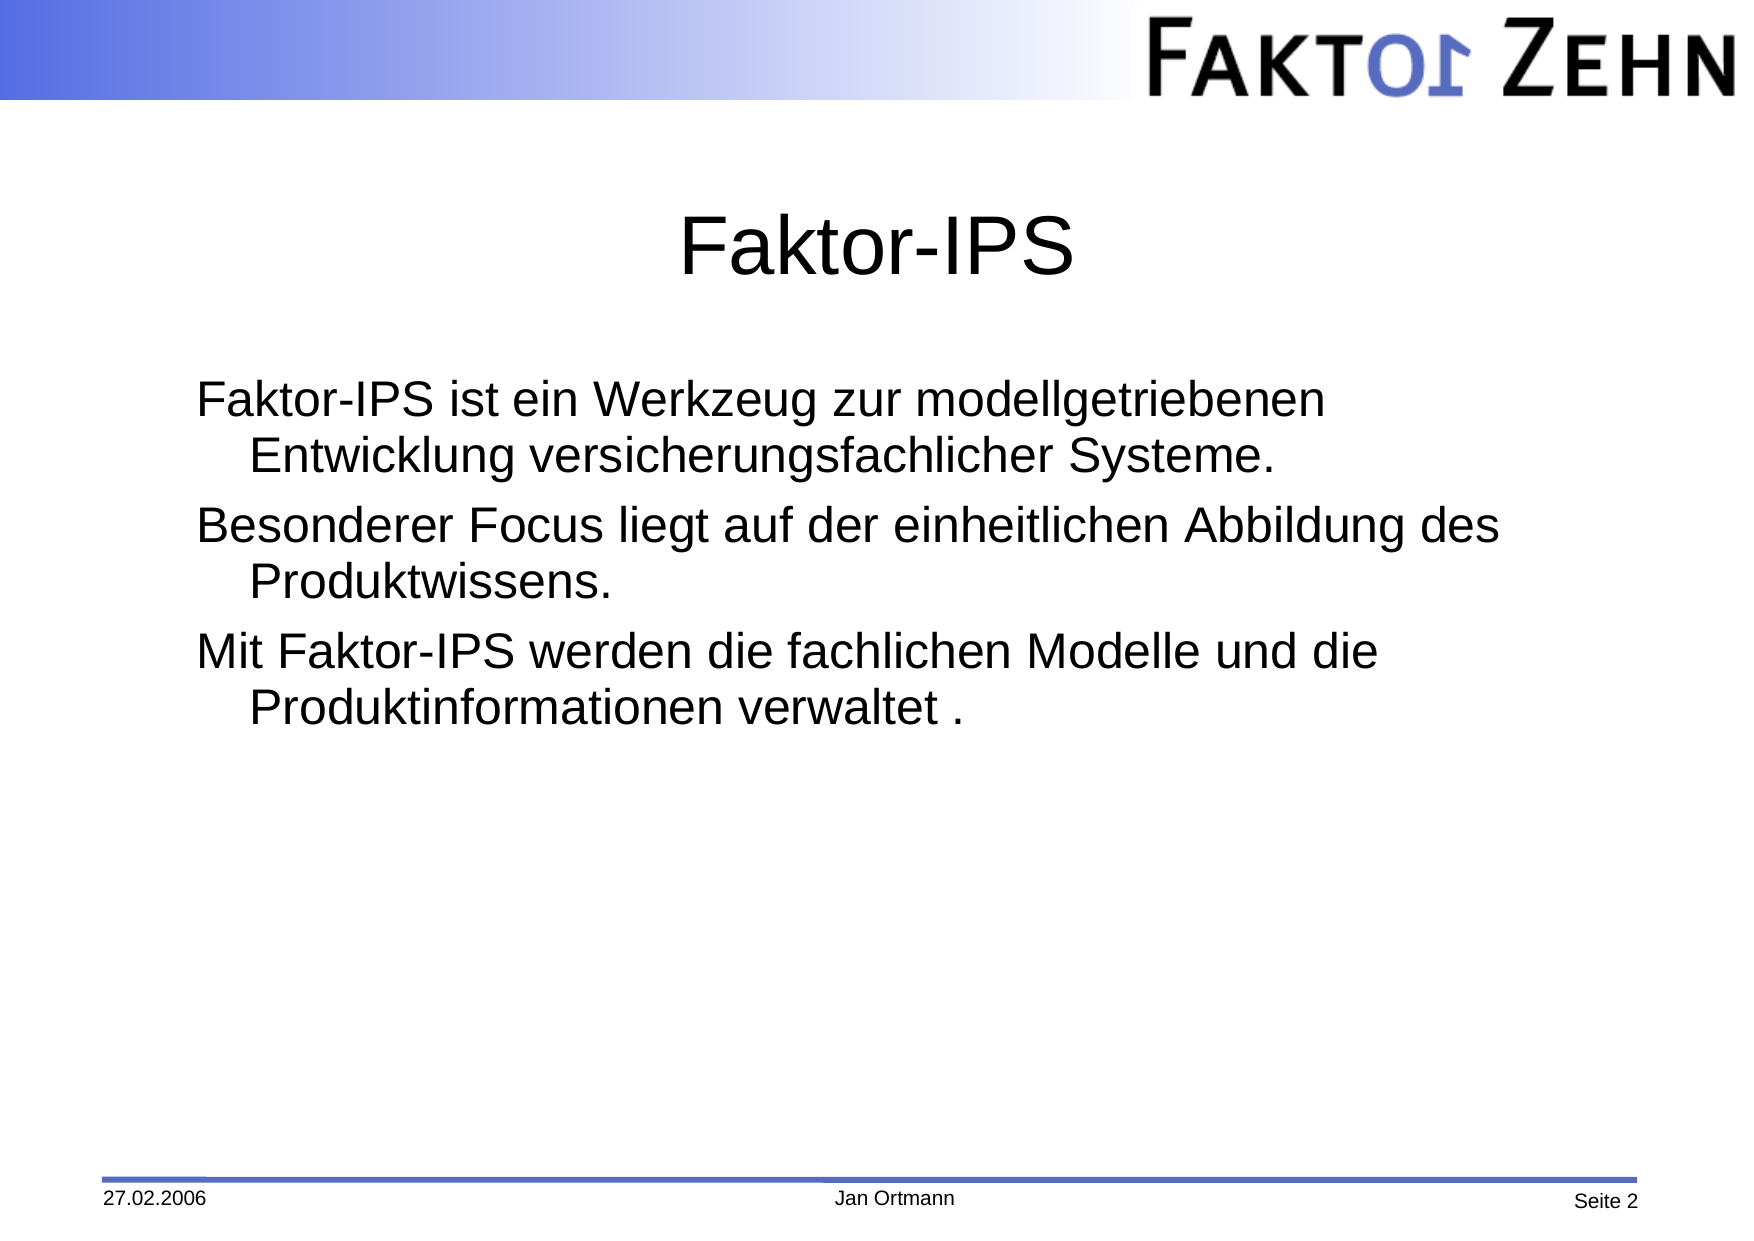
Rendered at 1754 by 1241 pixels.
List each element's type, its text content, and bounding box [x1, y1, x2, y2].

title Faktor-IPS [179, 142, 1576, 349]
list Faktor-IPS ist ein Werkzeug zur modellgetriebenen Entwicklung versicherungsfachlicher Systeme. Besonderer Focus liegt auf der einheitlichen Abbildung des Produktwissens. Mit Faktor-IPS werden die fachlichen Modelle und die Produktinformationen verwaltet . [179, 371, 1576, 1078]
picture [1133, 2, 1749, 105]
